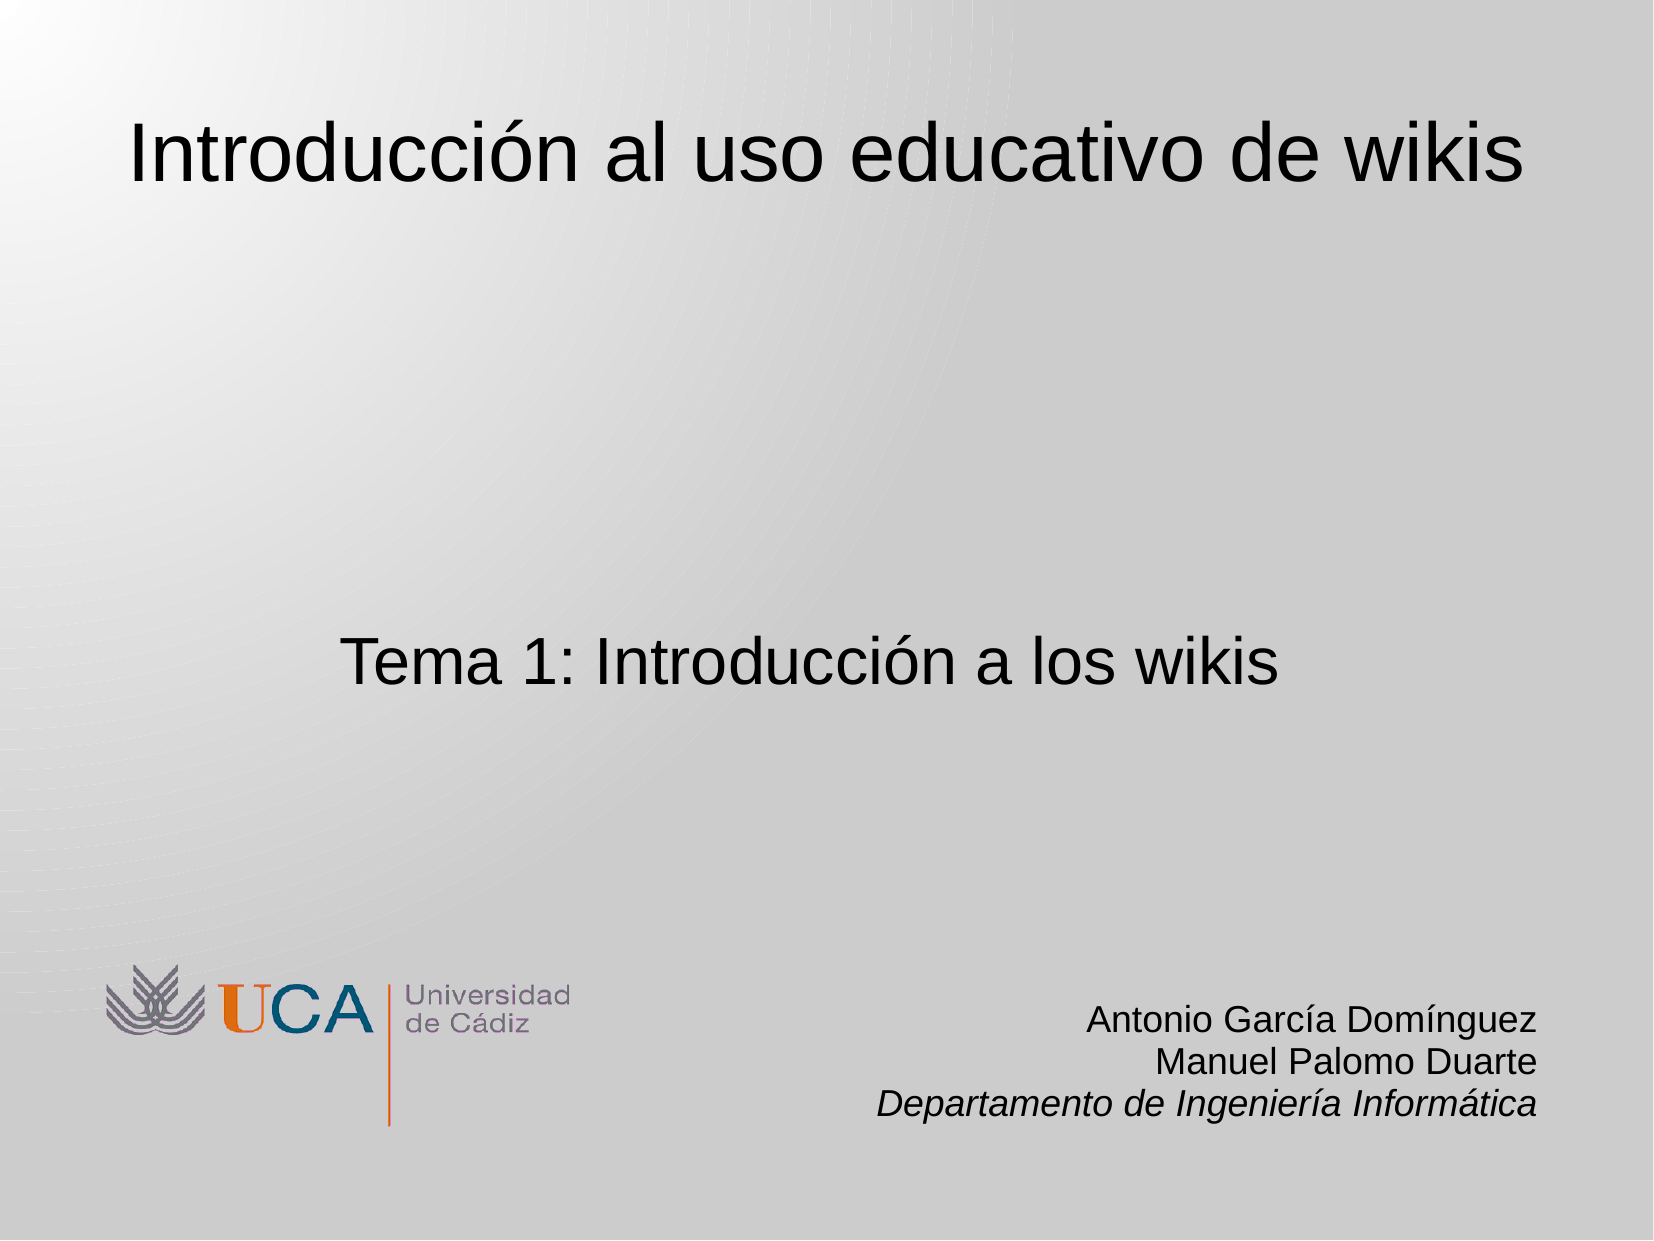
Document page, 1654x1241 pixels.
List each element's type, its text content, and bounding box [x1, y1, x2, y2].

subtitle Tema 1: Introducción a los wikis Antonio García Domínguez Manuel Palomo Duarte Departamento de Ingeniería Informática [82, 175, 1538, 1125]
picture [101, 956, 579, 1134]
title Introducción al uso educativo de wikis [82, 49, 1571, 257]
